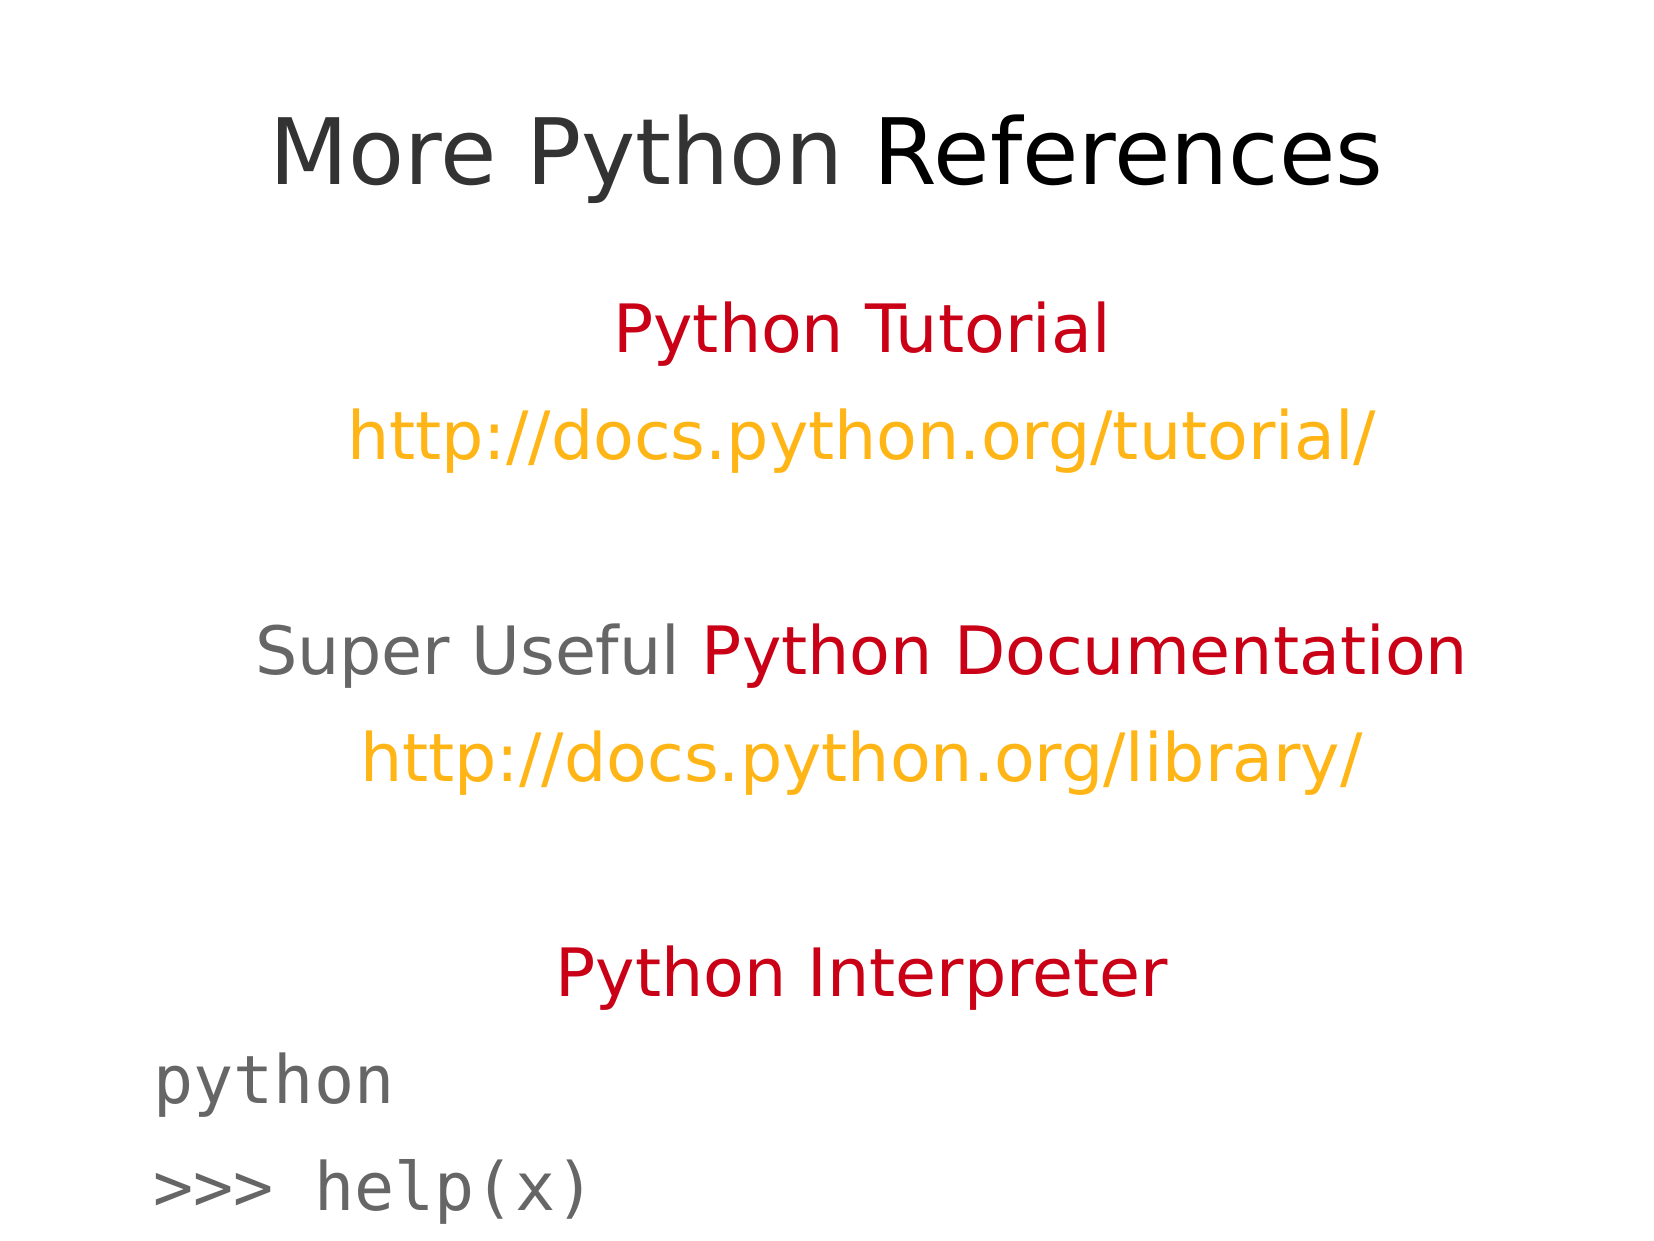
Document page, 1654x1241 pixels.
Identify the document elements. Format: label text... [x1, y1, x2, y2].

list Python Tutorial http://docs.python.org/tutorial/ Super Useful Python Documentation http://docs.python.org/library/ Python Interpreter python >>> help(x) [82, 290, 1571, 1109]
title More Python References [82, 56, 1571, 250]
